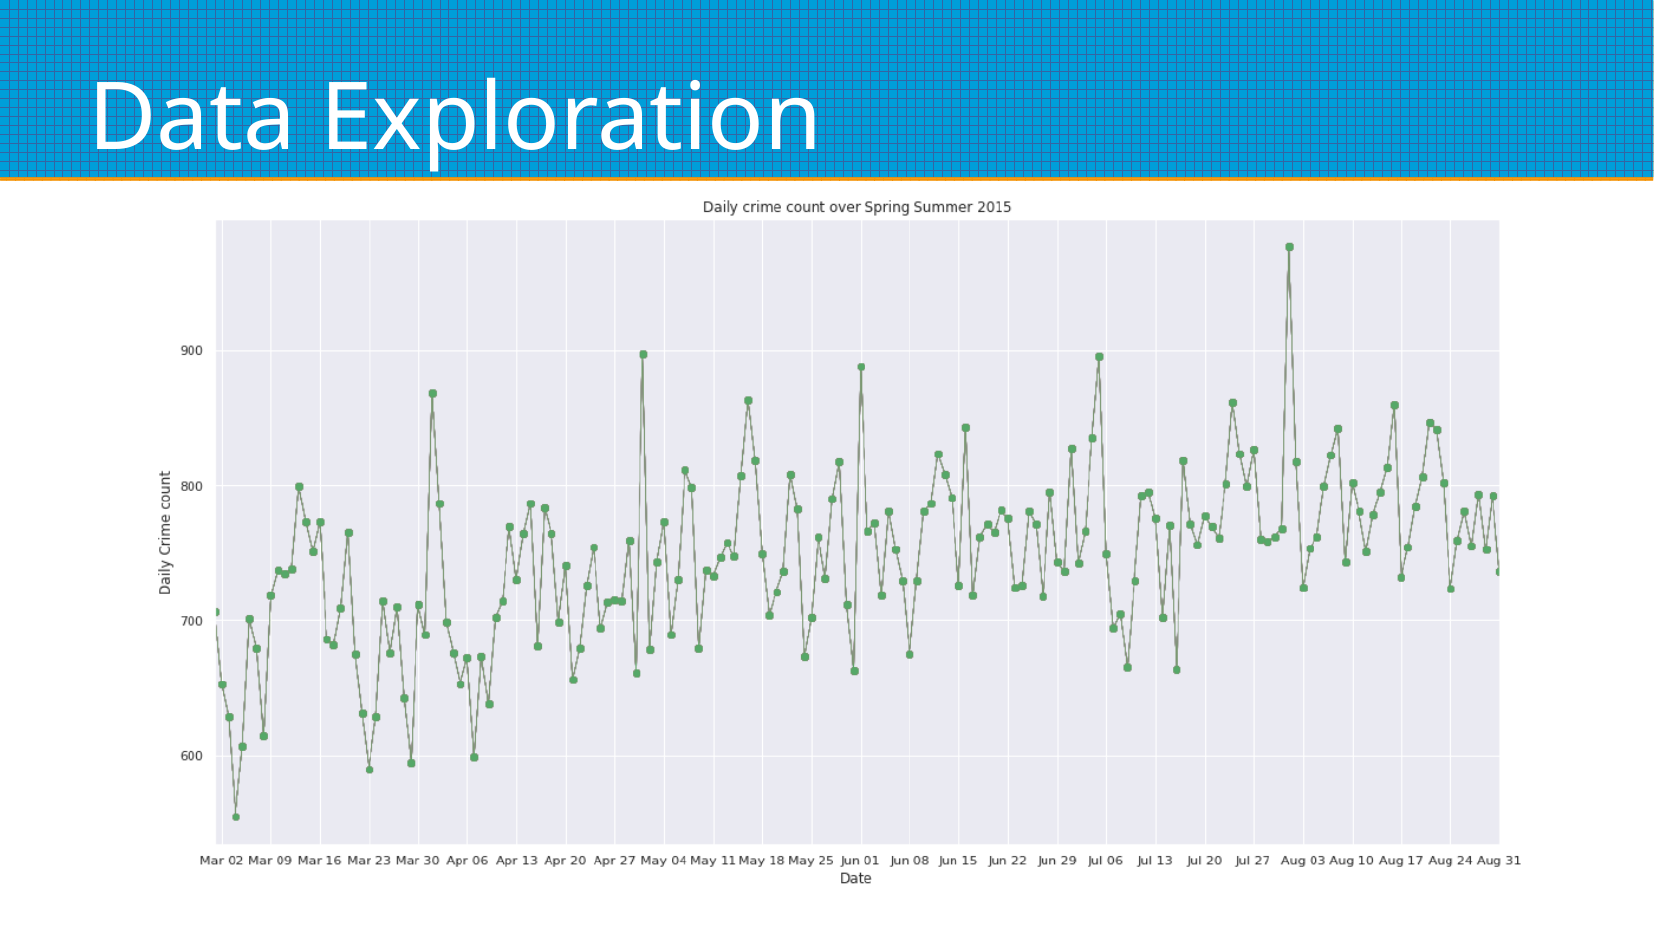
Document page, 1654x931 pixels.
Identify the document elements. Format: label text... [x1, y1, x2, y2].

picture [146, 187, 1538, 907]
title Data Exploration [88, 14, 1565, 178]
